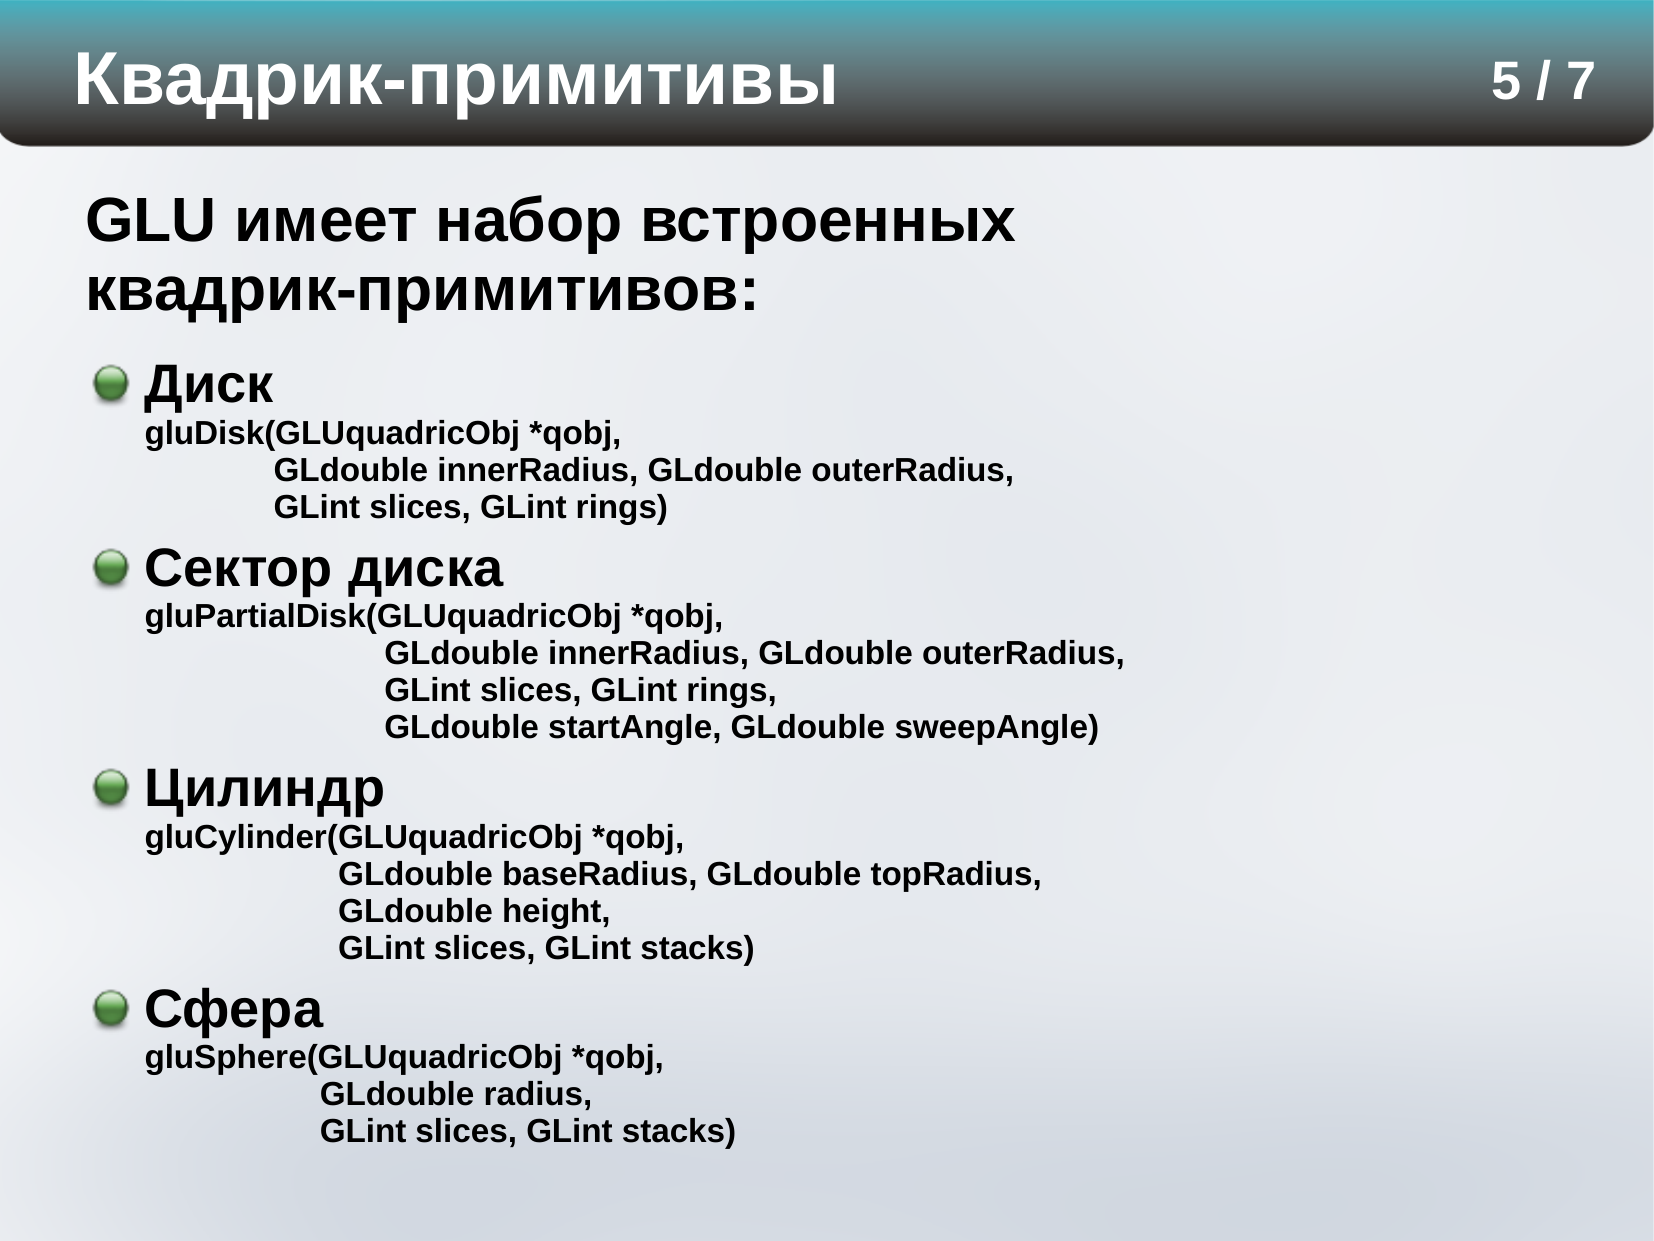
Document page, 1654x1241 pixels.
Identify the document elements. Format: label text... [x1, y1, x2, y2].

picture [0, 0, 1654, 1241]
text_box Квадрик-примитивы [59, 29, 916, 129]
text_box <номер> / 7 [1476, 42, 1654, 119]
text_box GLU имеет набор встроенных квадрик-примитивов: Диск gluDisk(GLUquadricObj *qobj, GLdouble innerRadius, GLdouble outerRadius, GLint slices, GLint rings) Сектор диска gluPartialDisk(GLUquadricObj *qobj, GLdouble innerRadius, GLdouble outerRadius, GLint slices, GLint rings, GLdouble startAngle, GLdouble sweepAngle) Цилиндр gluCylinder(GLUquadricObj *qobj, GLdouble baseRadius, GLdouble topRadius, GLdouble height, GLint slices, GLint stacks) Сфера gluSphere(GLUquadricObj *qobj, GLdouble radius, GLint slices, GLint stacks) [70, 177, 1506, 1158]
